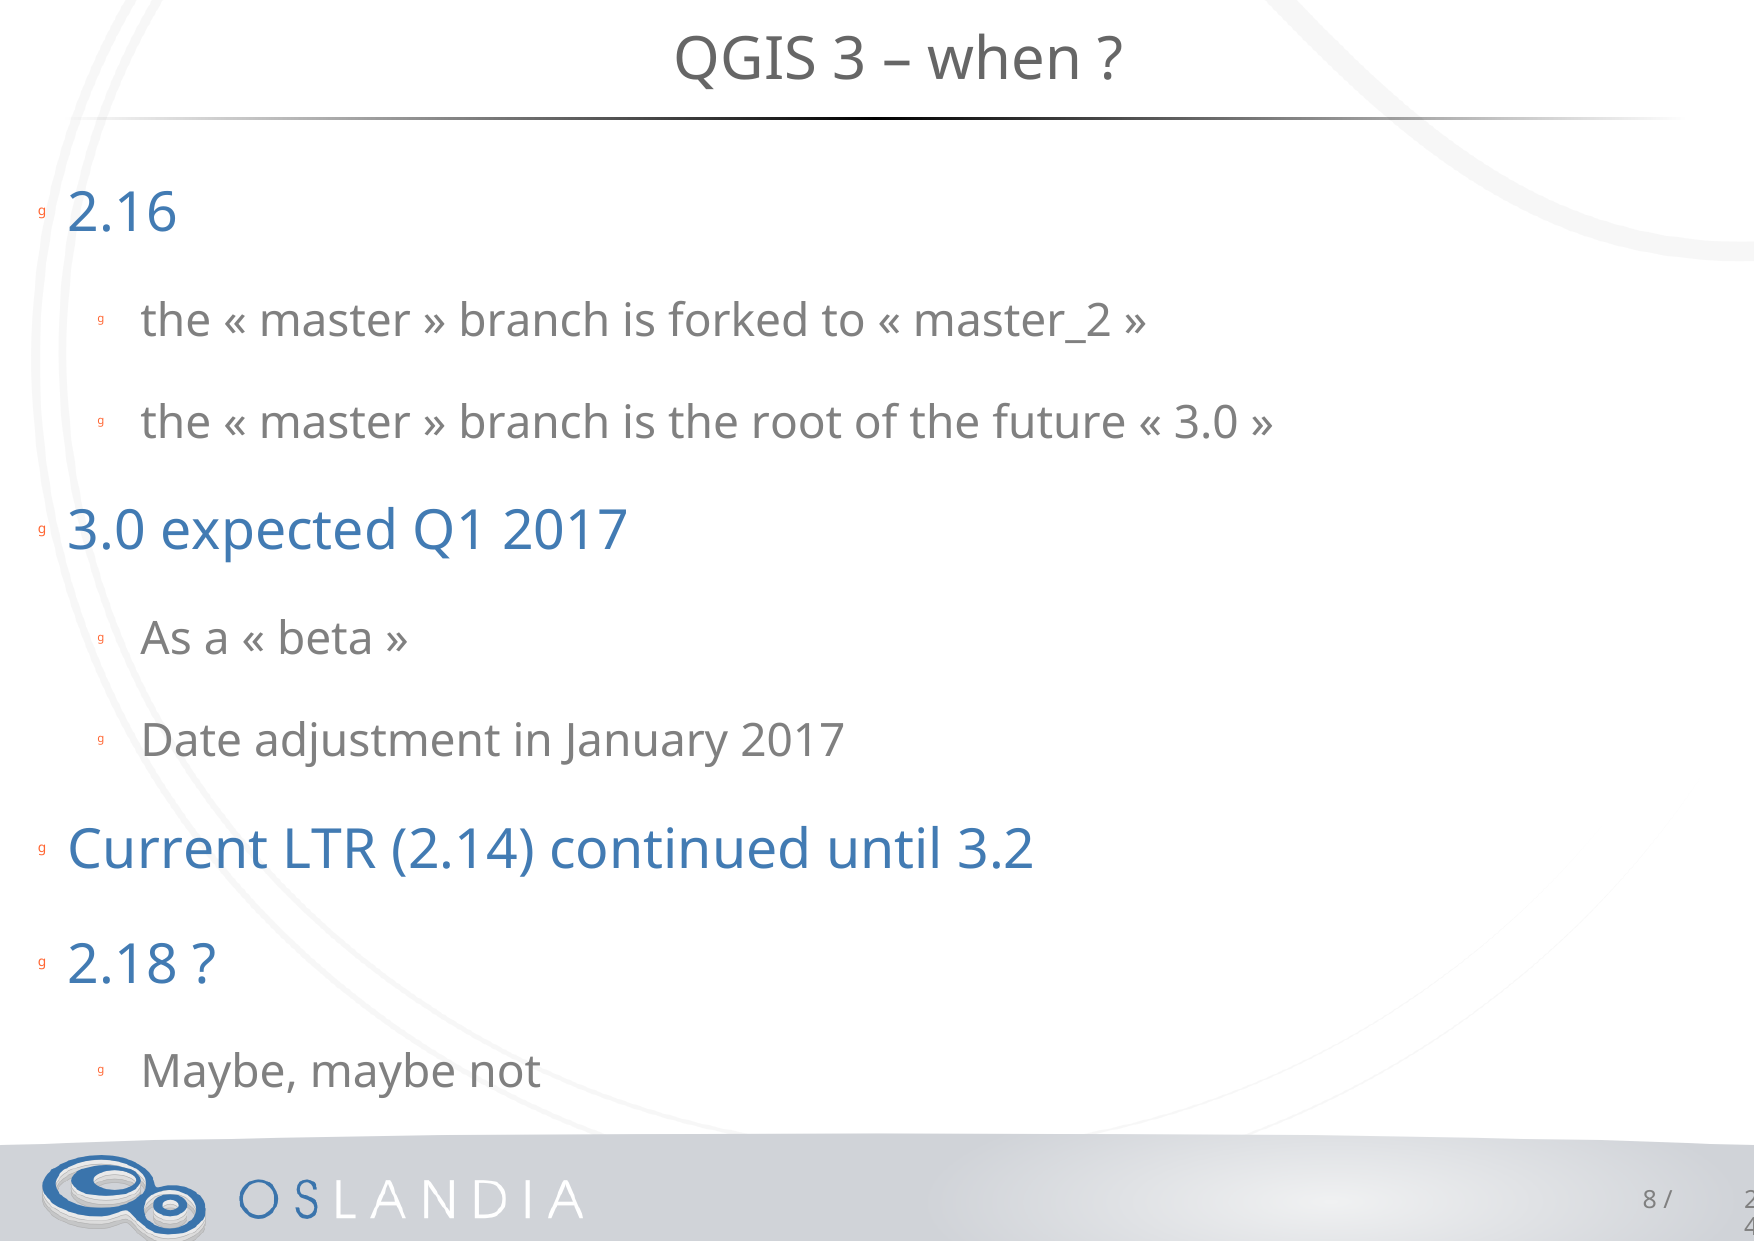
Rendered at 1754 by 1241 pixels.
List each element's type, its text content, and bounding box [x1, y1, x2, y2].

title QGIS 3 – when ? [31, 14, 1754, 98]
picture [0, 0, 1754, 1241]
list 2.16 the « master » branch is forked to « master_2 » the « master » branch is the root of the future « 3.0 » 3.0 expected Q1 2017 As a « beta » Date adjustment in January 2017 Current LTR (2.14) continued until 3.2 2.18 ? Maybe, maybe not [37, 172, 1710, 1090]
picture [1747, 1221, 1753, 1229]
